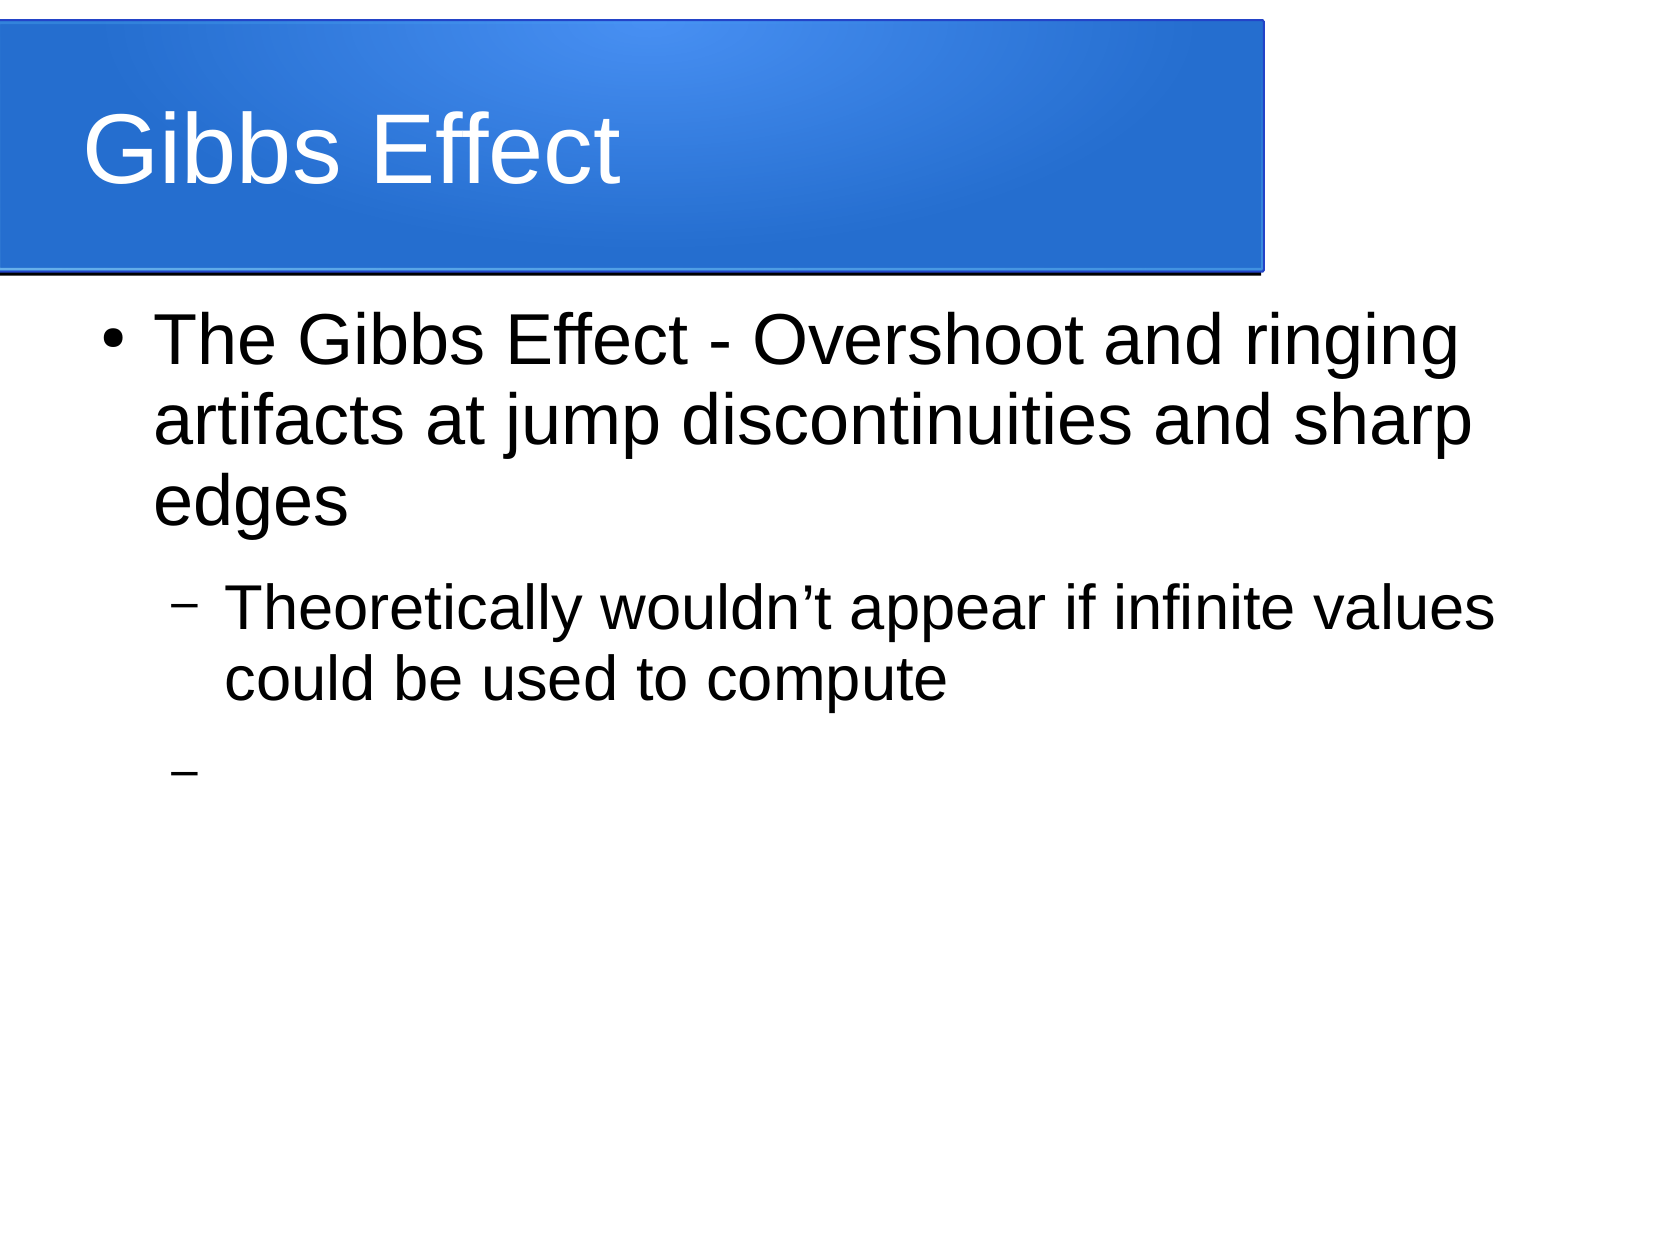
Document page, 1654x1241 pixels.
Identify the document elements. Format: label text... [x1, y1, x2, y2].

list The Gibbs Effect - Overshoot and ringing artifacts at jump discontinuities and sharp edges Theoretically wouldn’t appear if infinite values could be used to compute [82, 299, 1571, 1019]
title Gibbs Effect [82, 47, 1235, 252]
